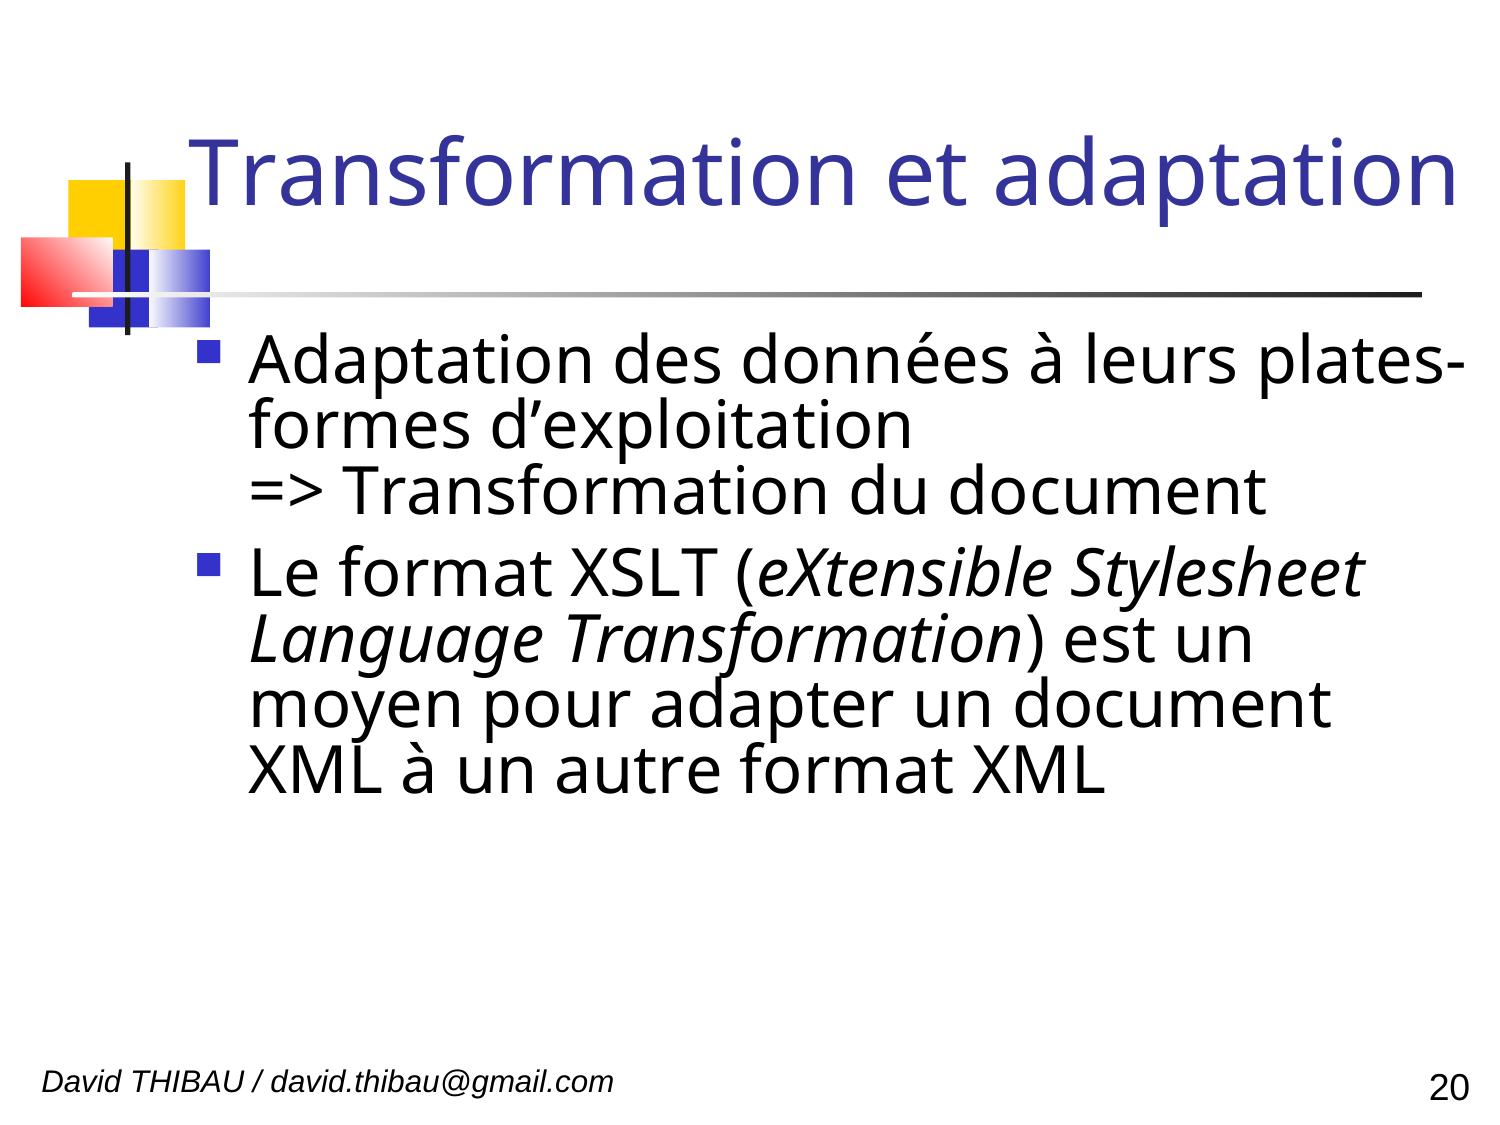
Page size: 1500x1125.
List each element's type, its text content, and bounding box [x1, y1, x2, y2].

title Transformation et adaptation [188, 82, 1467, 275]
list Adaptation des données à leurs plates-formes d’exploitation => Transformation du document Le format XSLT (eXtensible Stylesheet Language Transformation) est un moyen pour adapter un document XML à un autre format XML [193, 330, 1469, 1047]
